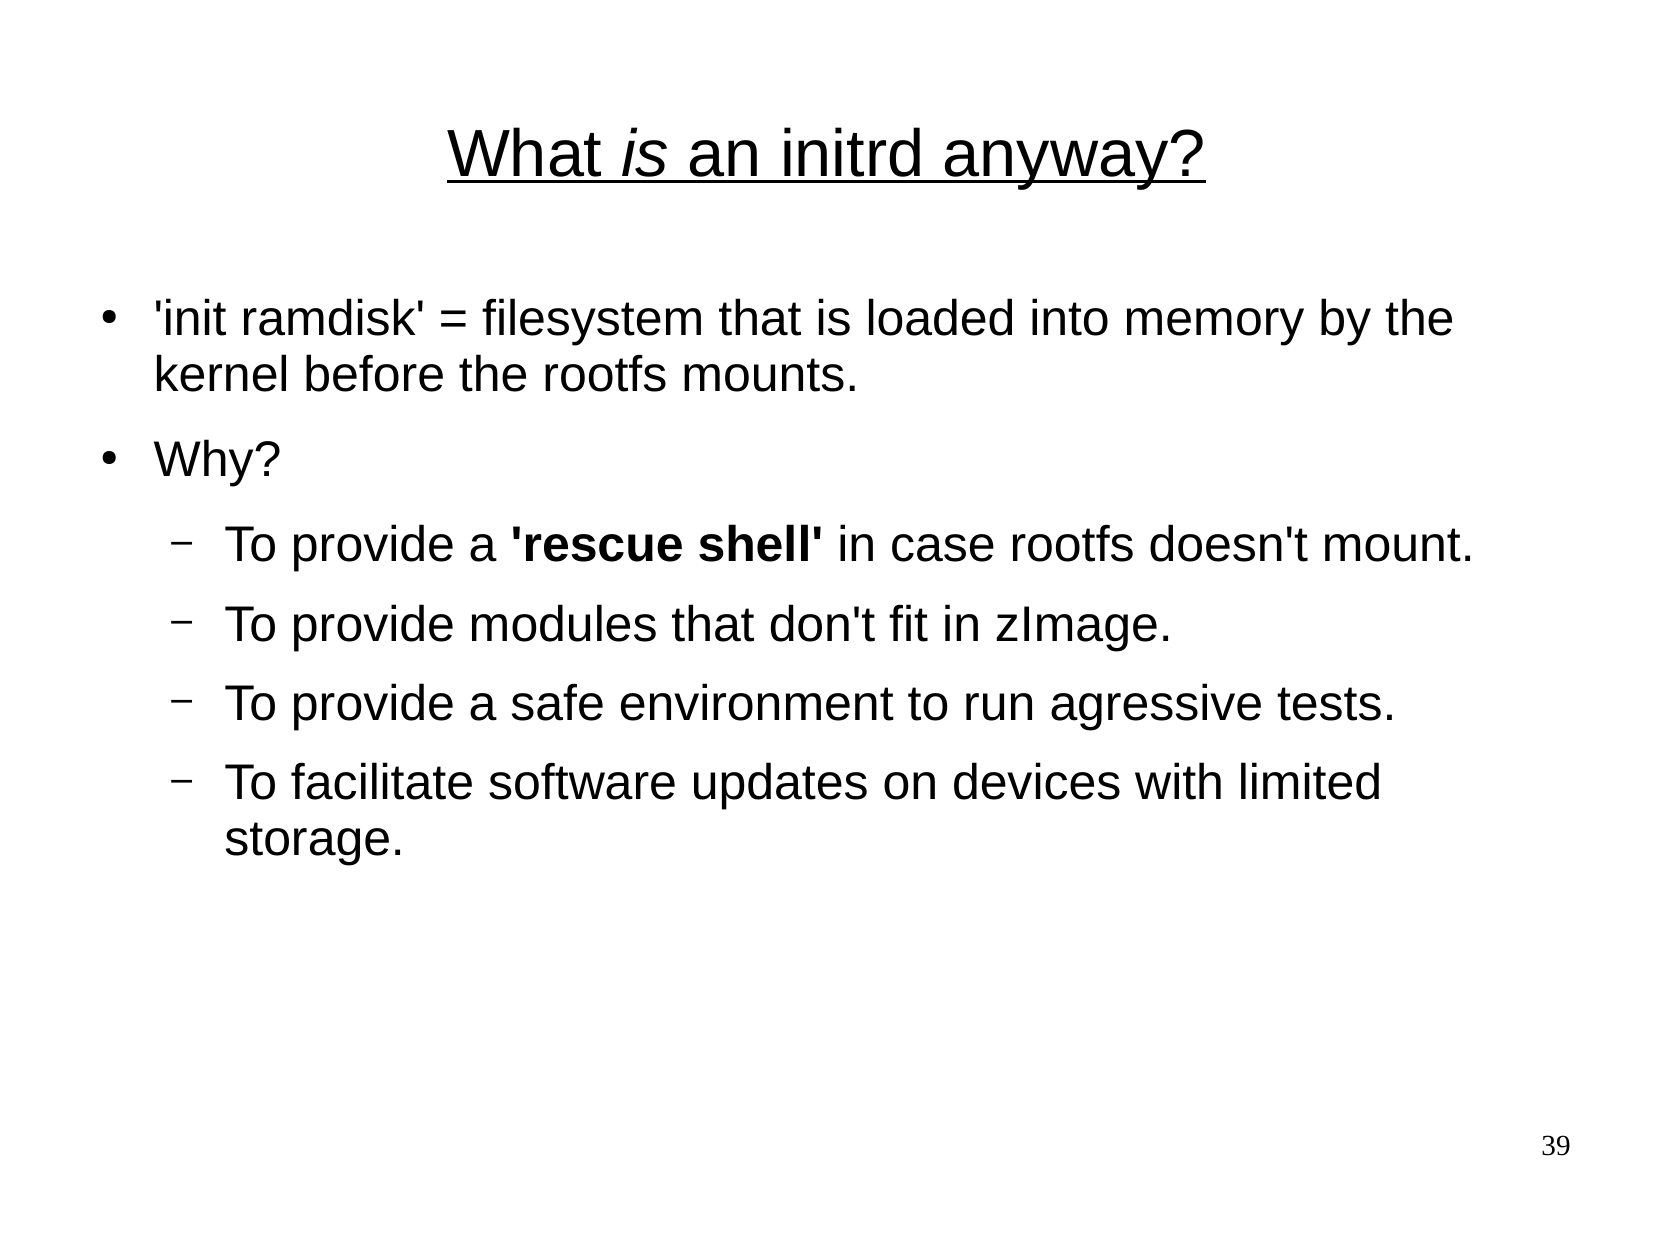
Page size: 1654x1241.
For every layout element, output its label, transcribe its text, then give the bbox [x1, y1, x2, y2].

list 'init ramdisk' = filesystem that is loaded into memory by the kernel before the rootfs mounts. Why? To provide a 'rescue shell' in case rootfs doesn't mount. To provide modules that don't fit in zImage. To provide a safe environment to run agressive tests. To facilitate software updates on devices with limited storage. [82, 290, 1571, 1010]
title What is an initrd anyway? [82, 49, 1571, 257]
